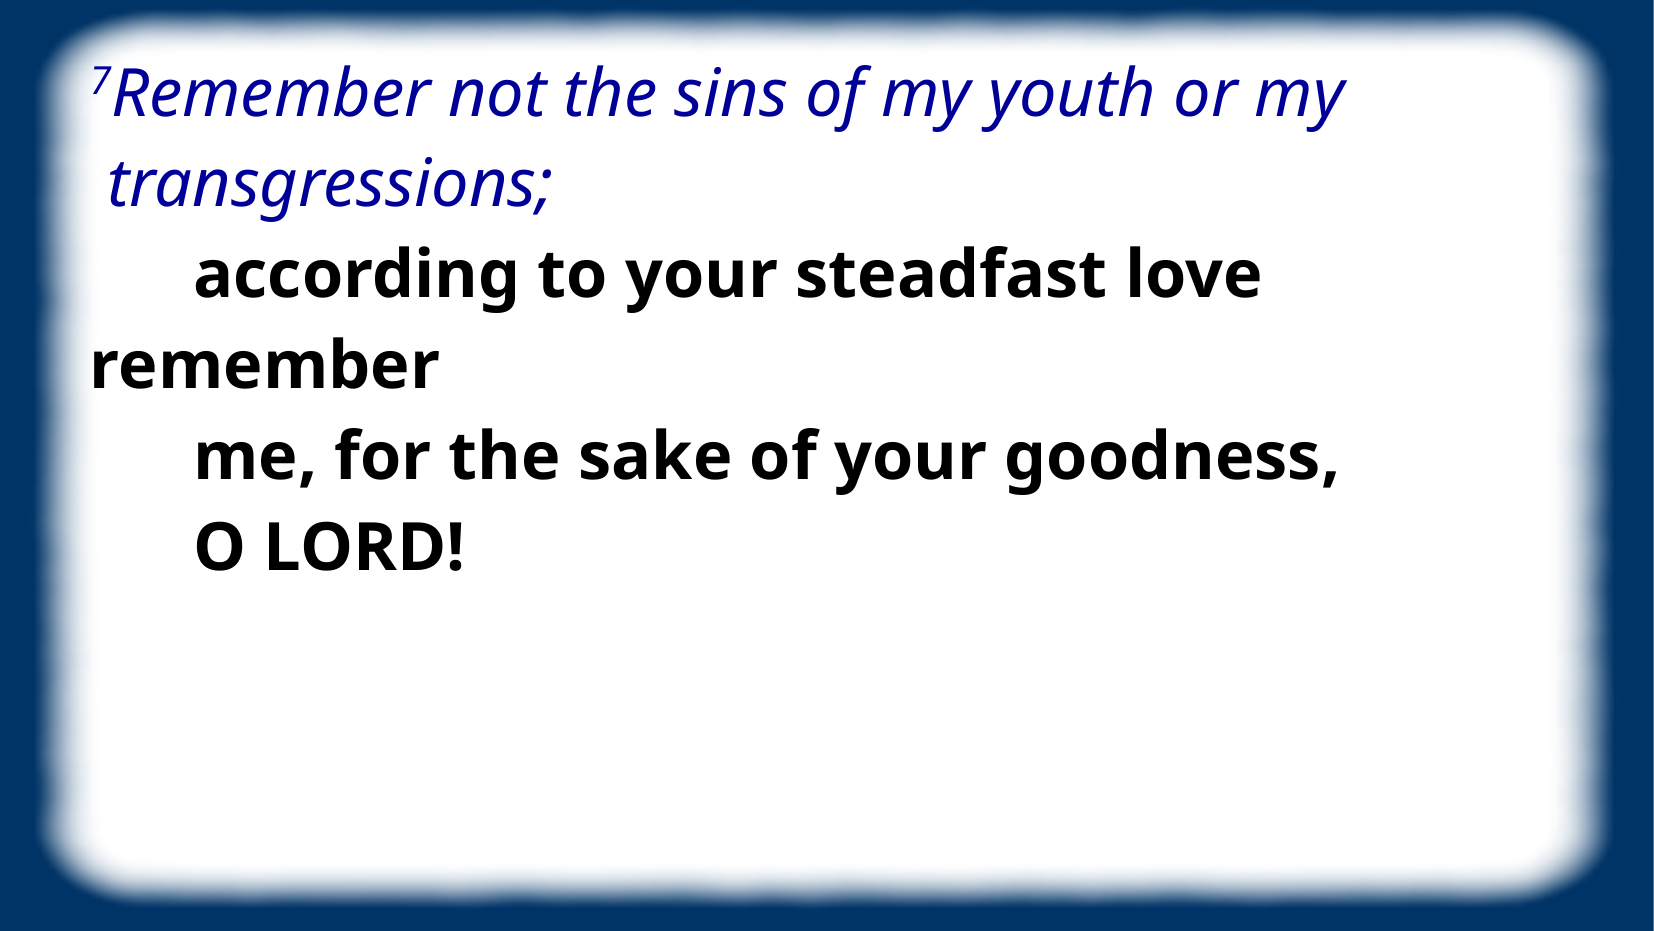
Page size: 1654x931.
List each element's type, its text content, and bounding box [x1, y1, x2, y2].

picture [0, 0, 1654, 931]
text_box 7Remember not the sins of my youth or my transgressions; according to your steadfast love remember me, for the sake of your goodness, O LORD! [75, 37, 1576, 497]
